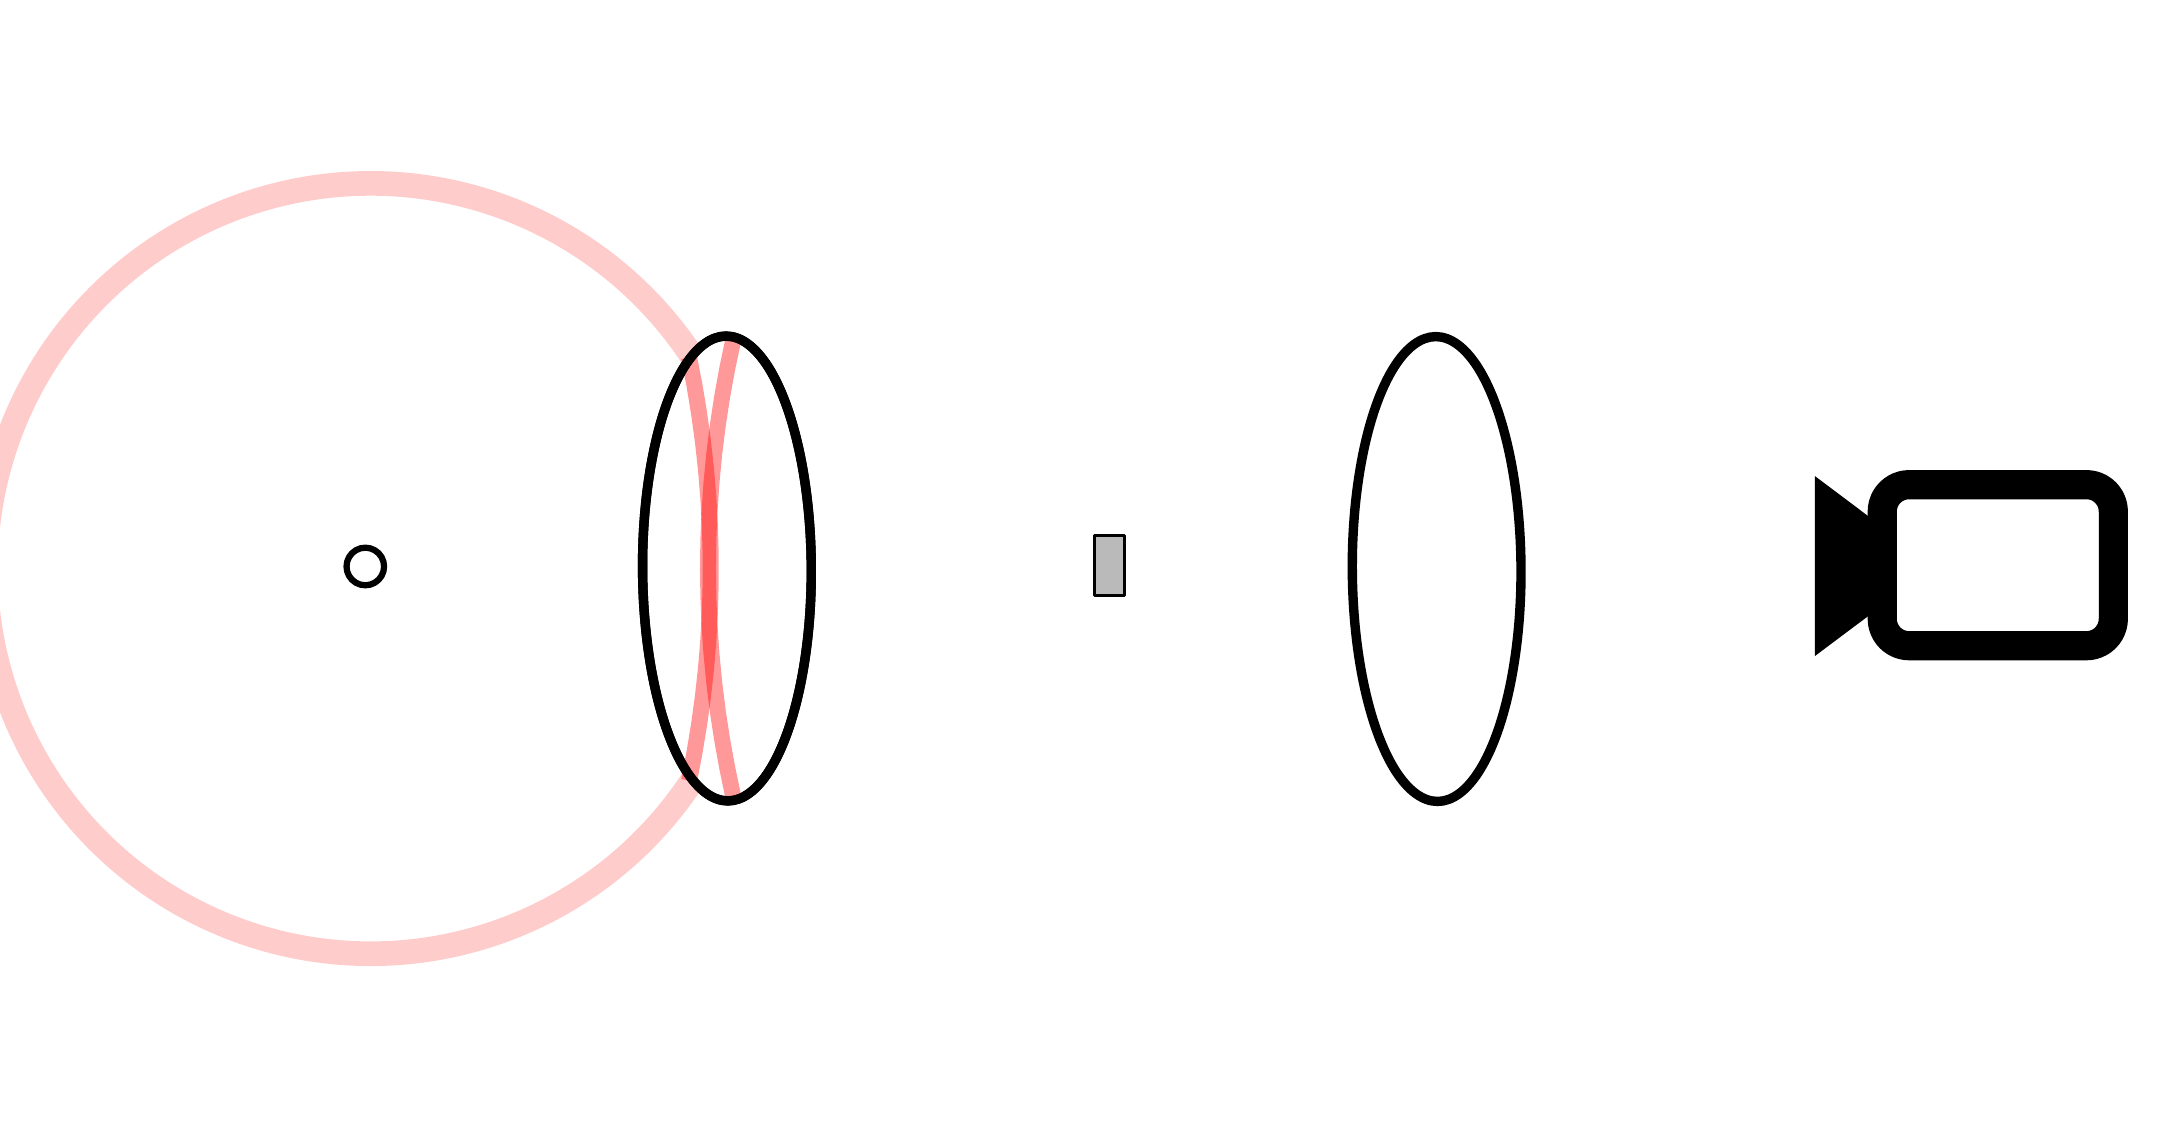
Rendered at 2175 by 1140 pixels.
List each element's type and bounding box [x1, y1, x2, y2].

text_box [1352, 336, 1522, 802]
text_box [0, 609, 699, 967]
text_box [0, 171, 698, 528]
text_box [1814, 476, 1875, 657]
text_box [648, 341, 806, 796]
text_box [1882, 484, 2114, 646]
text_box [1094, 535, 1125, 596]
